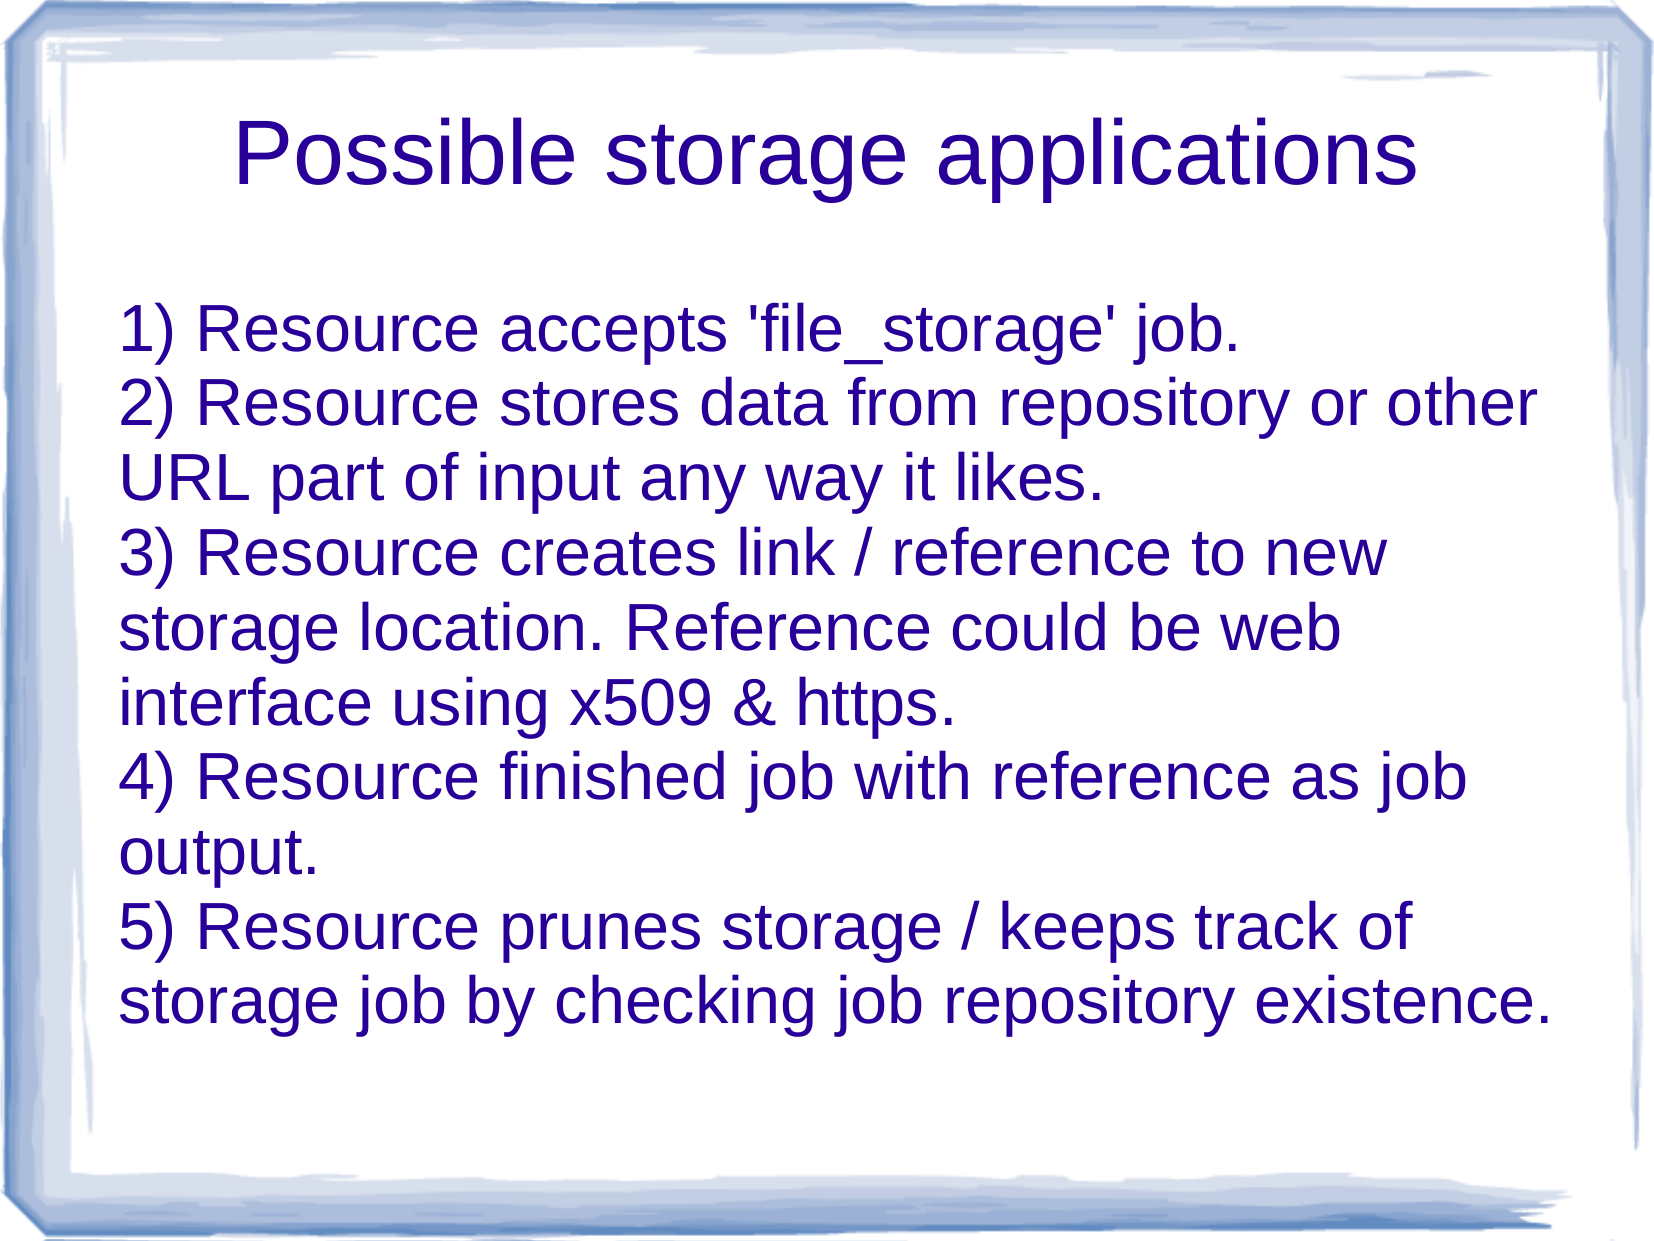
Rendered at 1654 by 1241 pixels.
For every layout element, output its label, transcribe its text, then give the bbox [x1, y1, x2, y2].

subtitle 1) Resource accepts 'file_storage' job. 2) Resource stores data from repository or other URL part of input any way it likes. 3) Resource creates link / reference to new storage location. Reference could be web interface using x509 & https. 4) Resource finished job with reference as job output. 5) Resource prunes storage / keeps track of storage job by checking job repository existence. [118, 236, 1571, 1093]
picture [0, 0, 1654, 1241]
title Possible storage applications [82, 56, 1571, 250]
